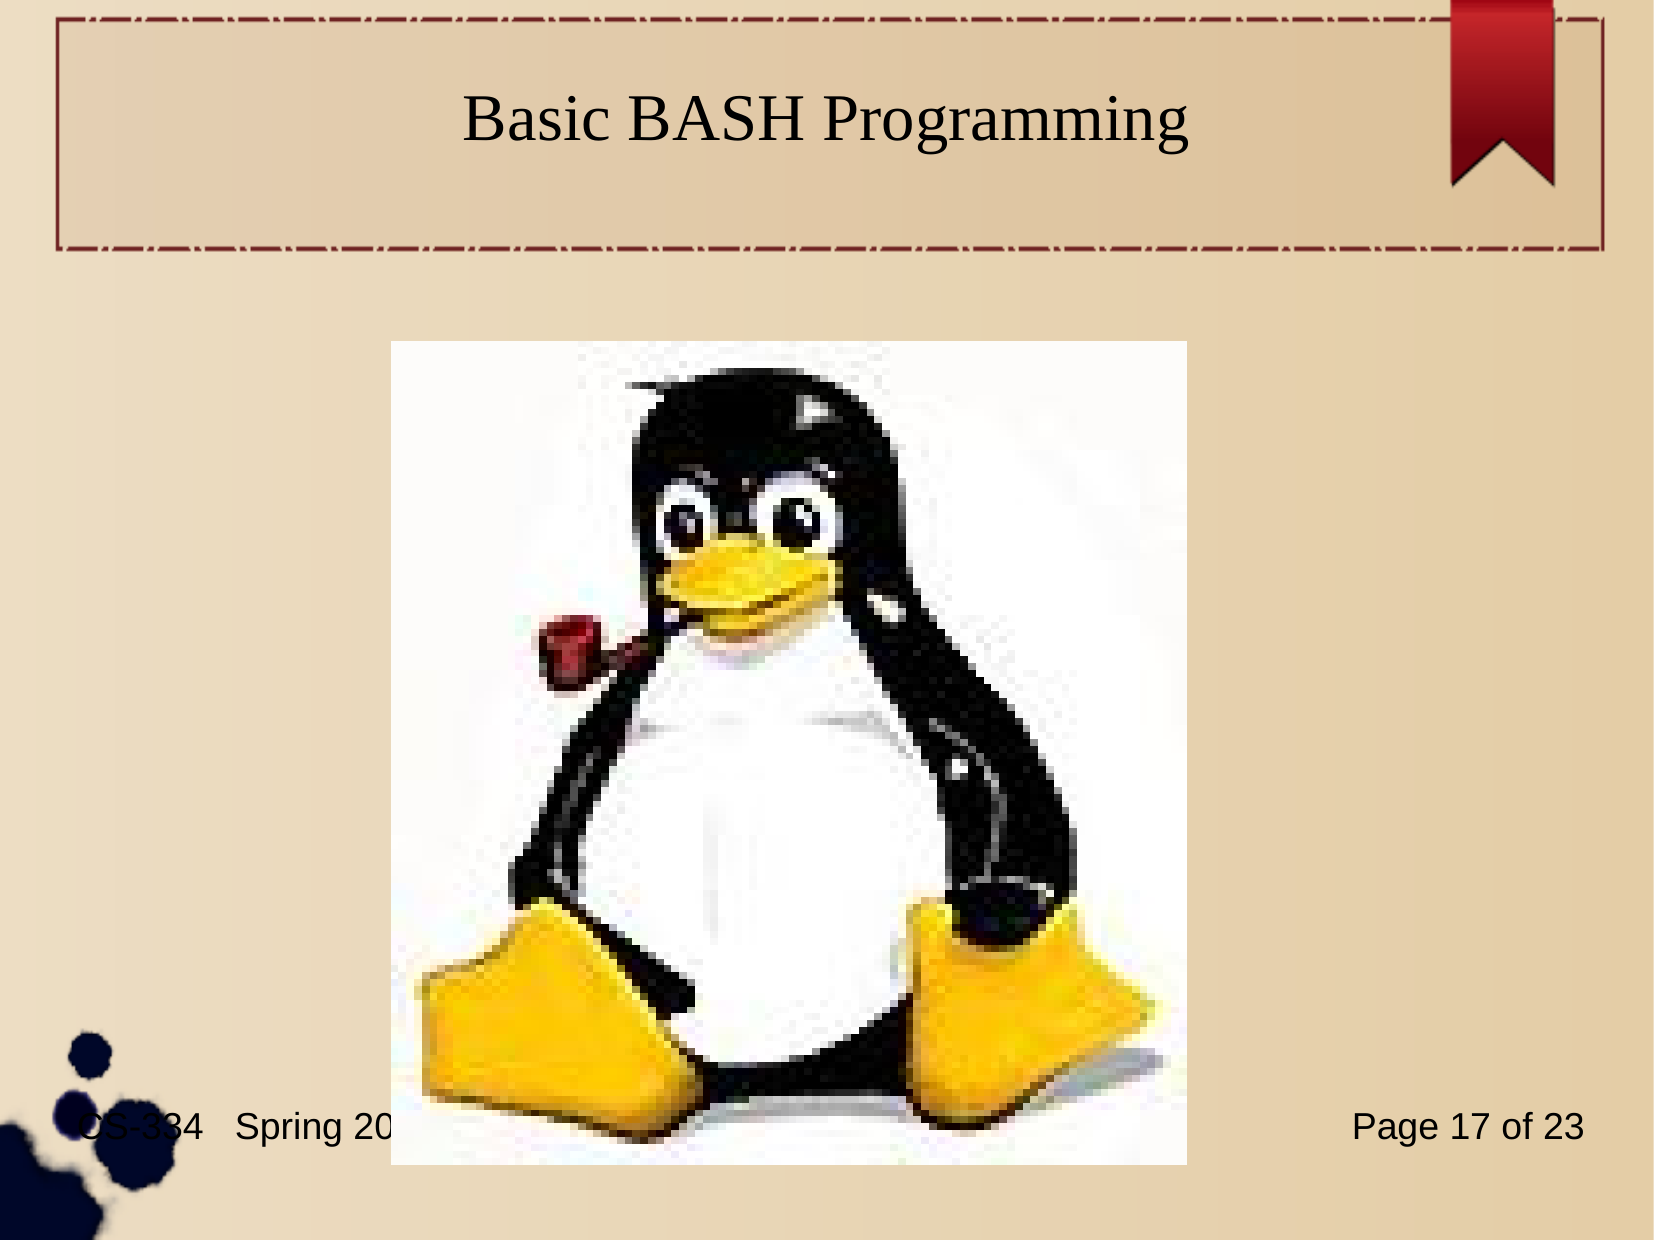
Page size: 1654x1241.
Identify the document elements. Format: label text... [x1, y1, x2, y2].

text_box CS-334 Spring 2016 Lect 6 Page <number> of 23 [0, 1095, 391, 1165]
text_box CS-334 Spring 2016 Lect 6 Page <number> of 23 [1187, 1095, 1654, 1165]
text_box Basic BASH Programming [82, 47, 1571, 180]
picture [0, 0, 1654, 1240]
